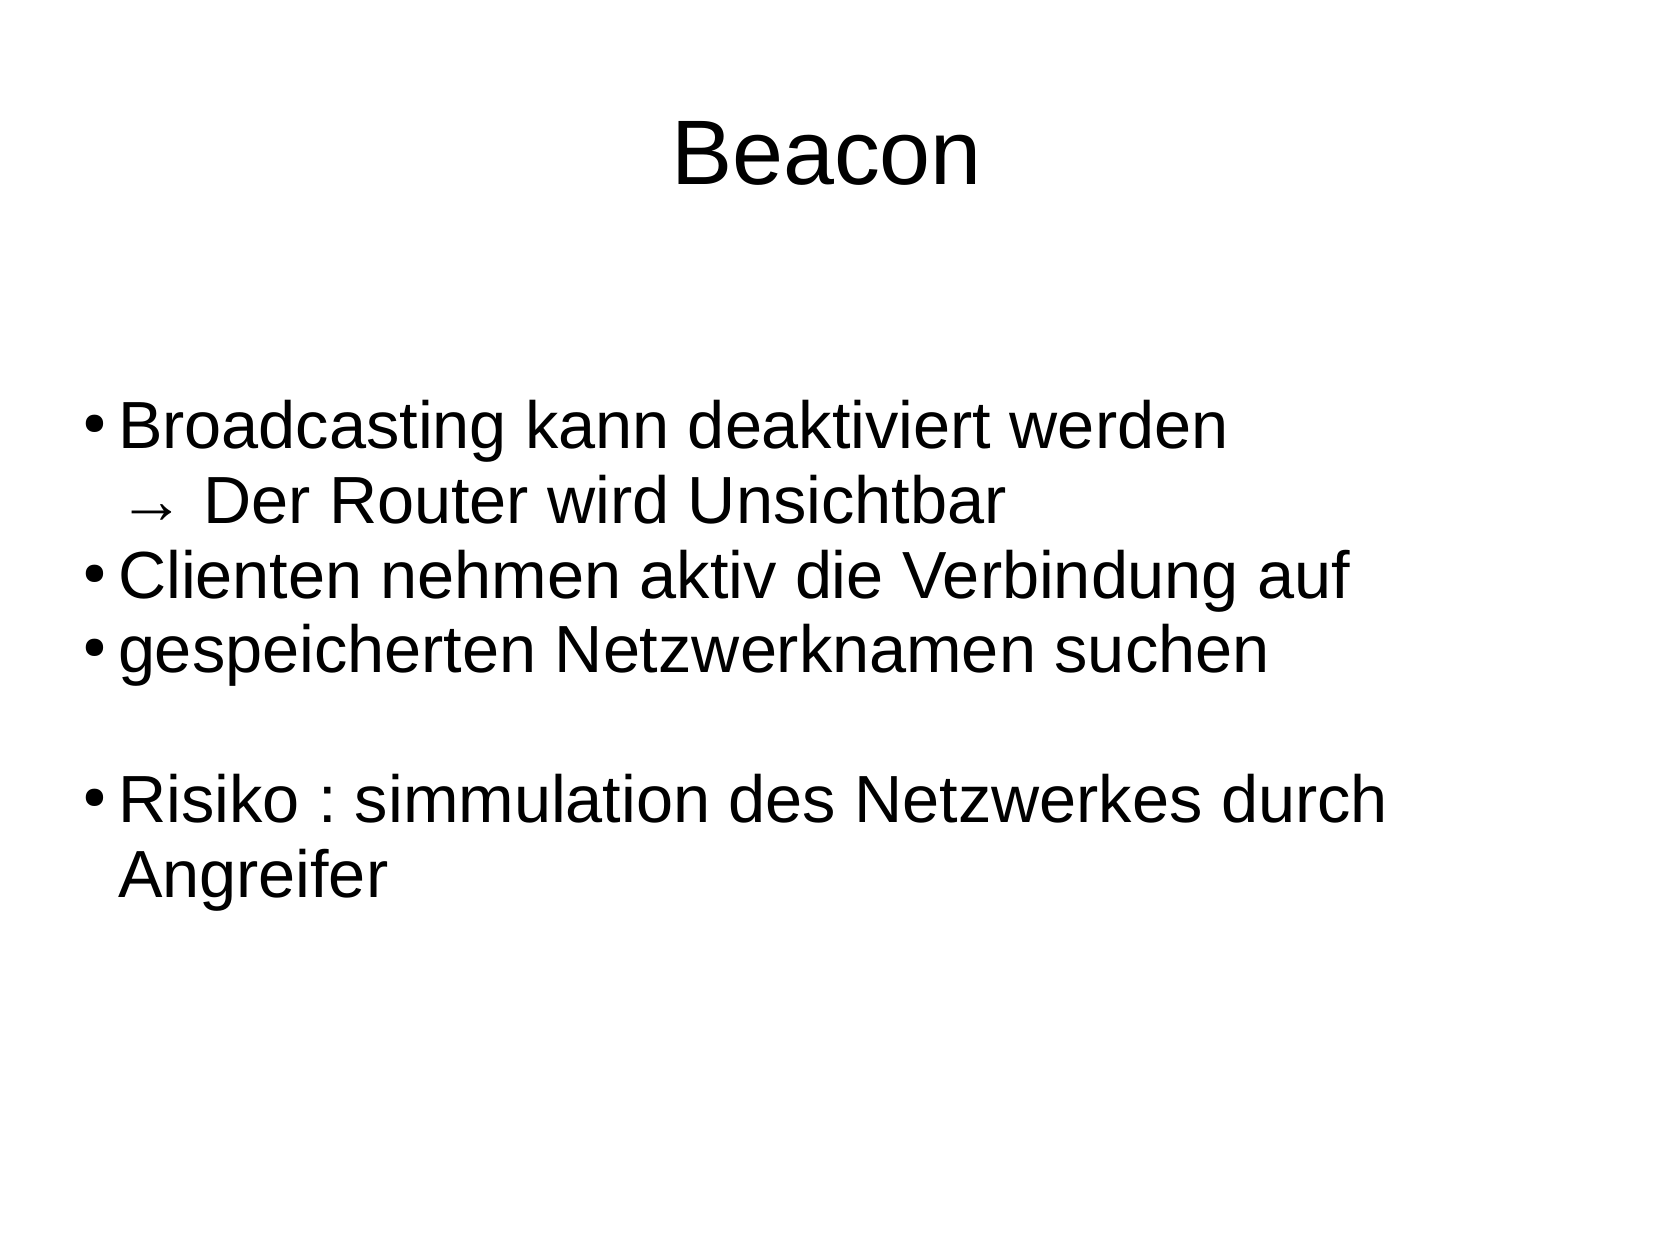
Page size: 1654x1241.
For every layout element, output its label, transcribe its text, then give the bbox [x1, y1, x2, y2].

title Beacon [82, 49, 1571, 257]
subtitle Broadcasting kann deaktiviert werden → Der Router wird Unsichtbar Clienten nehmen aktiv die Verbindung auf gespeicherten Netzwerknamen suchen Risiko : simmulation des Netzwerkes durch Angreifer [82, 290, 1571, 1010]
